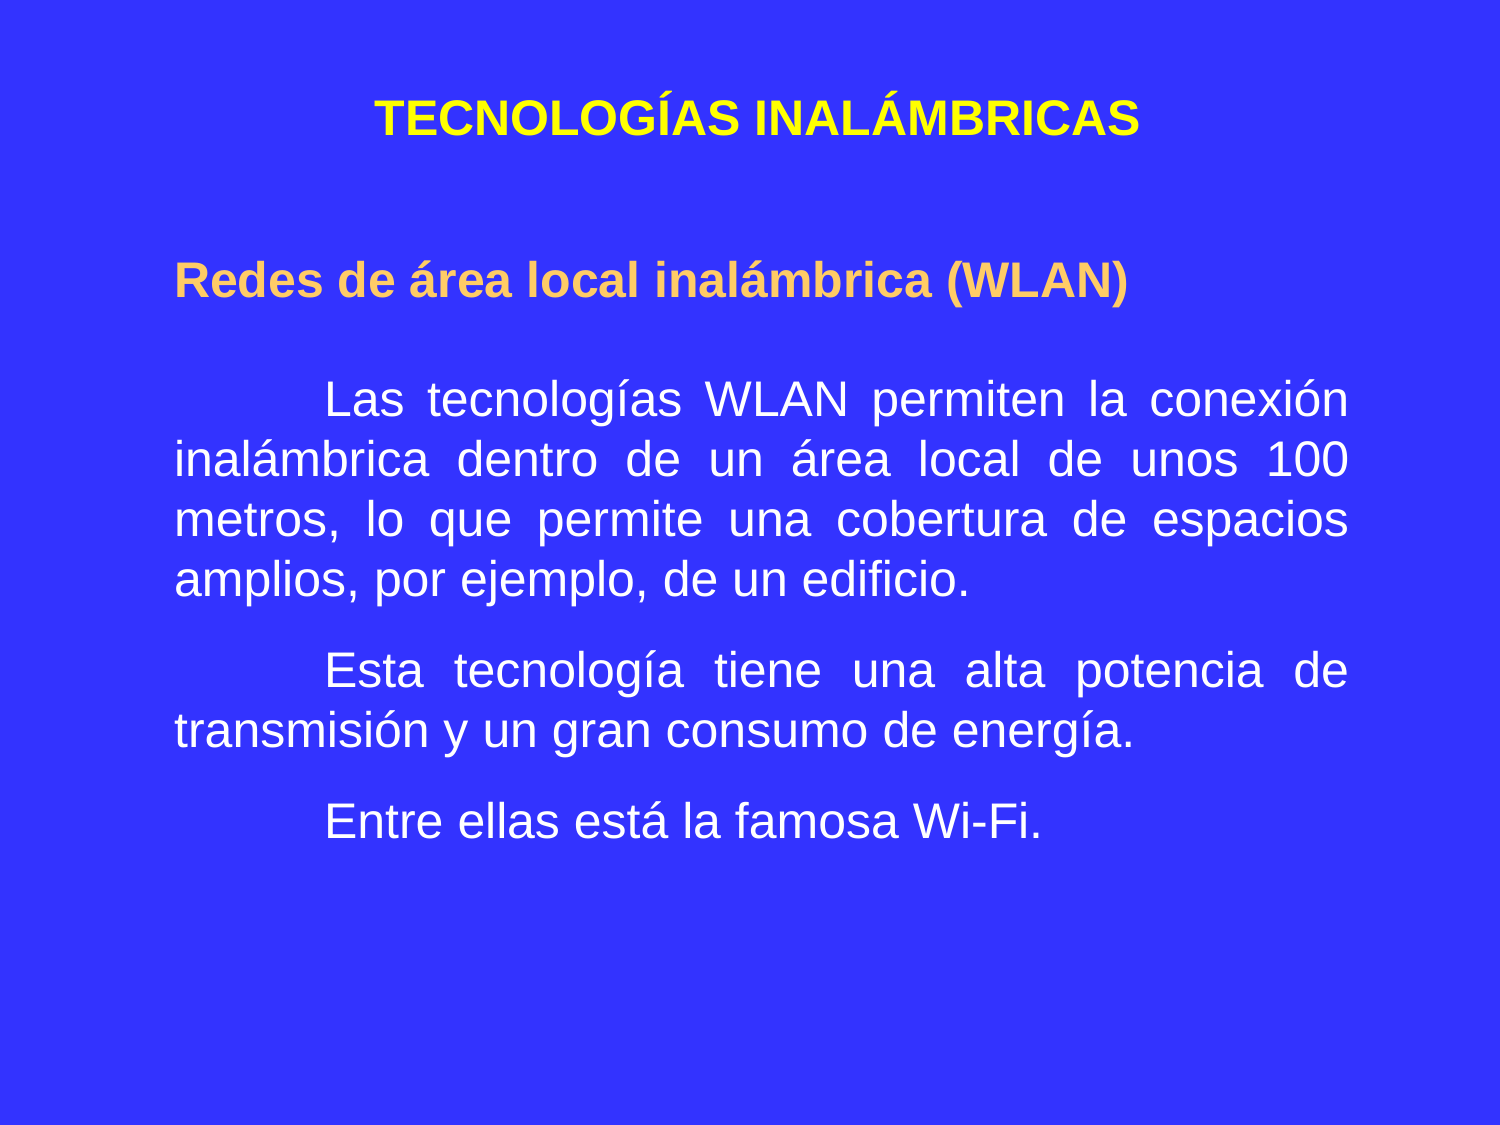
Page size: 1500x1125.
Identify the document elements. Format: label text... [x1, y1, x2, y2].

text_box Las tecnologías WLAN permiten la conexión inalámbrica dentro de un área local de unos 100 metros, lo que permite una cobertura de espacios amplios, por ejemplo, de un edificio. Esta tecnología tiene una alta potencia de transmisión y un gran consumo de energía. Entre ellas está la famosa Wi-Fi. [159, 358, 1365, 857]
text_box TECNOLOGÍAS INALÁMBRICAS [360, 78, 1164, 154]
text_box Redes de área local inalámbrica (WLAN) [159, 239, 1365, 315]
